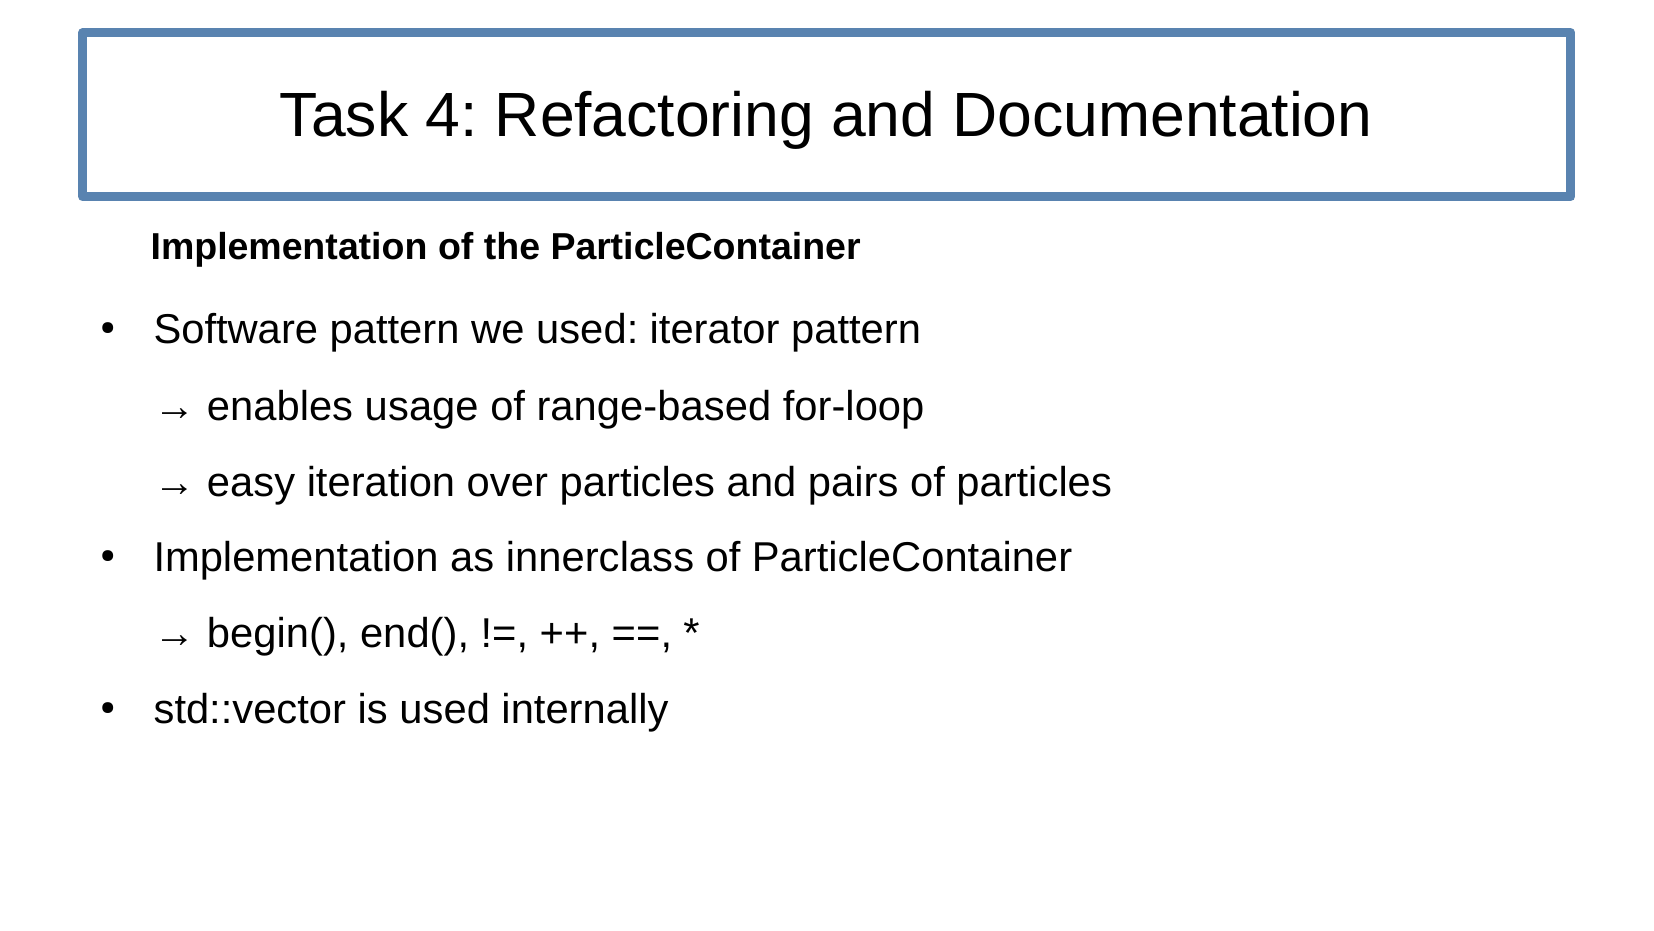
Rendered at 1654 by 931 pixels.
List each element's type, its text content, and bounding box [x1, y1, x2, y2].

list Software pattern we used: iterator pattern → enables usage of range-based for-loop → easy iteration over particles and pairs of particles Implementation as innerclass of ParticleContainer → begin(), end(), !=, ++, ==, * std::vector is used internally [82, 306, 1571, 846]
text_box Implementation of the ParticleContainer [135, 217, 1051, 317]
title Task 4: Refactoring and Documentation [82, 32, 1571, 197]
